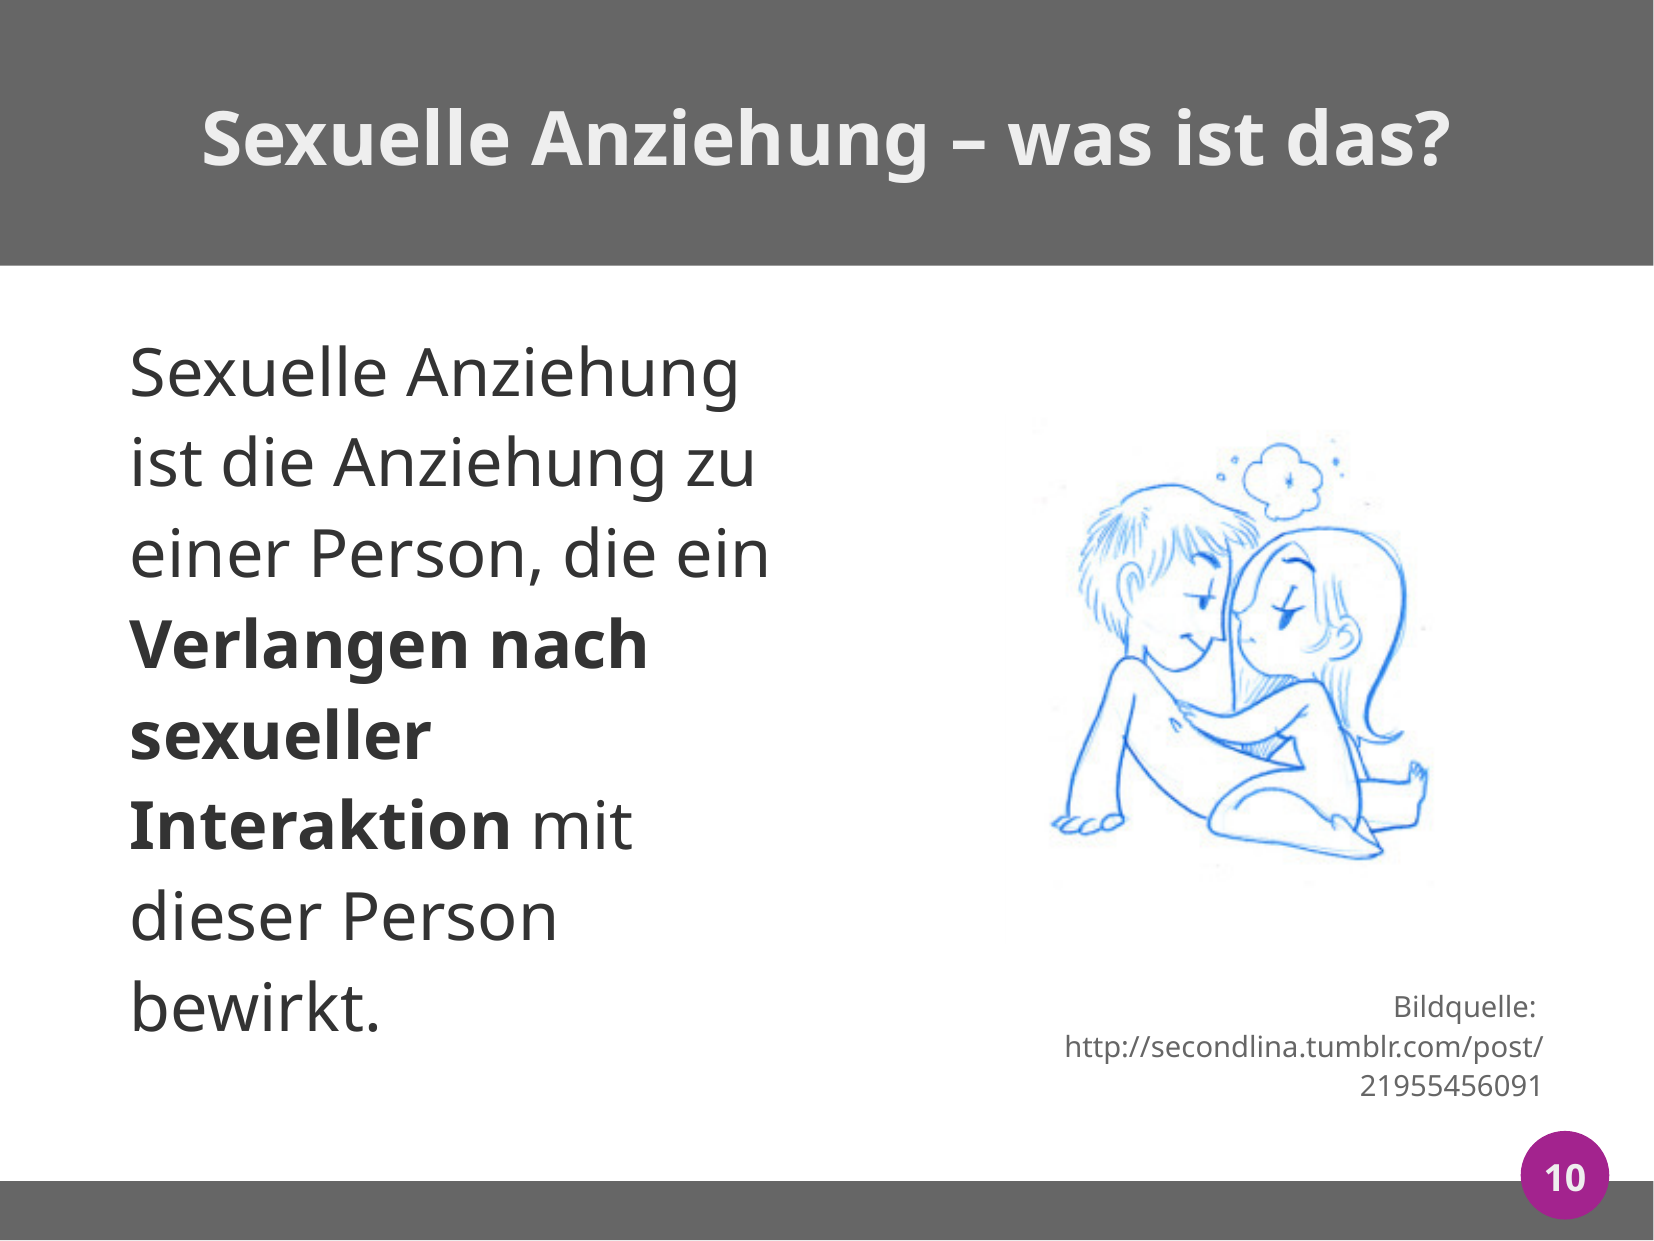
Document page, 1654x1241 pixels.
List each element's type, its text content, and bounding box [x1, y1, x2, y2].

list Sexuelle Anziehung ist die Anziehung zu einer Person, die ein Verlangen nach sexueller Interaktion mit dieser Person bewirkt. [59, 324, 809, 1152]
title Sexuelle Anziehung – was ist das? [59, 11, 1595, 260]
text_box Bildquelle: http://secondlina.tumblr.com/post/21955456091 [919, 978, 1560, 1087]
picture [1004, 414, 1501, 944]
